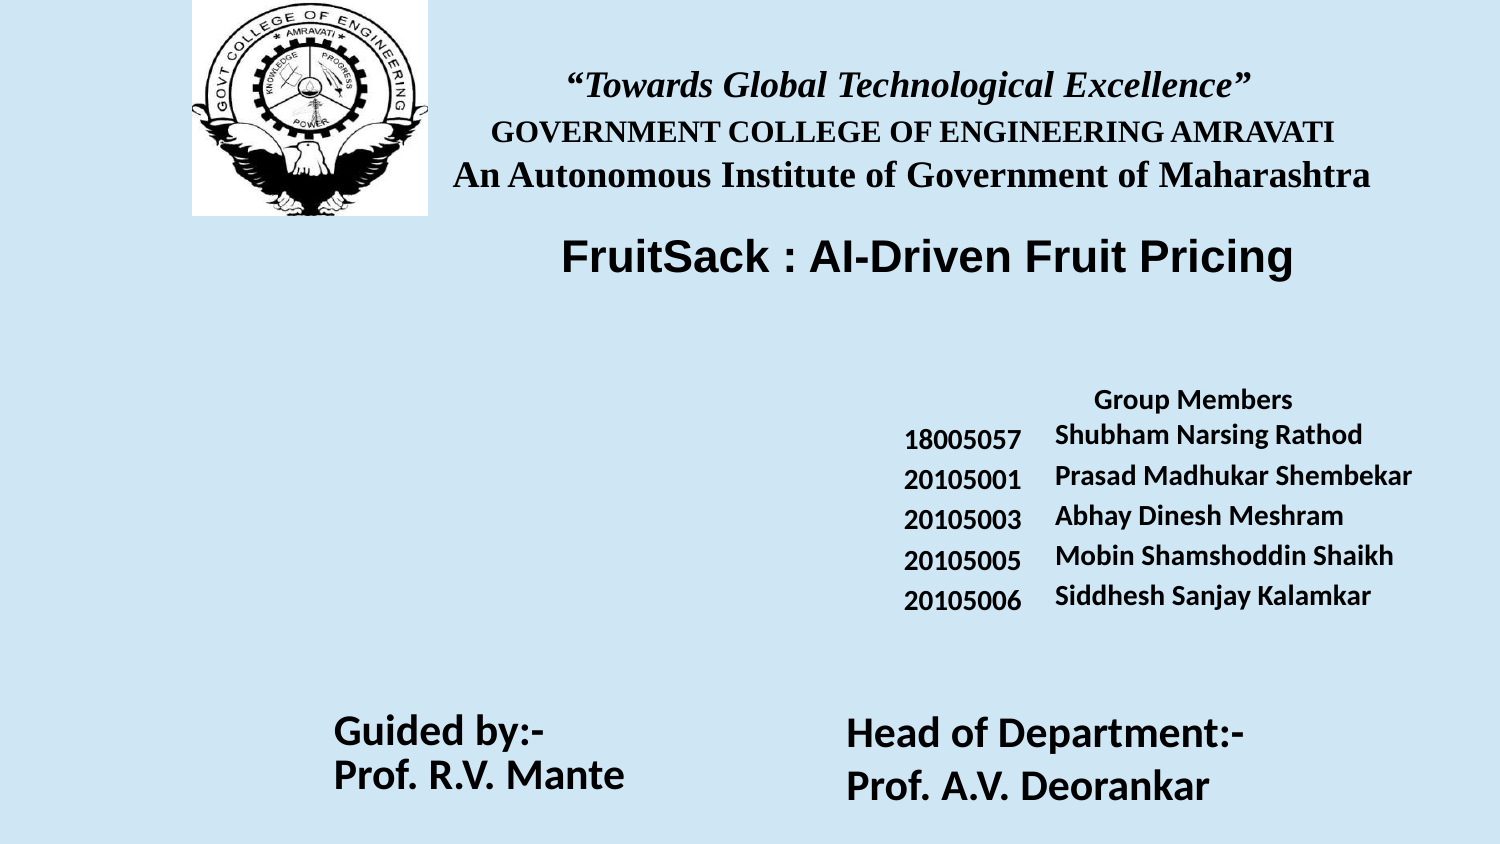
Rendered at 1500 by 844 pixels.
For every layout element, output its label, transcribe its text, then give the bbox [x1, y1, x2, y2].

picture [192, 0, 428, 216]
table_cell 20105001 [881, 463, 1044, 503]
table_cell Abhay Dinesh Meshram [1044, 503, 1500, 544]
text_box Head of Department:- Prof. A.V. Deorankar [831, 696, 1311, 817]
table_cell 20105005 [881, 544, 1044, 584]
table_cell Prasad Madhukar Shembekar [1044, 463, 1500, 503]
table_header Group Members [881, 383, 1500, 423]
table_cell 20105003 [881, 503, 1044, 544]
table_cell Shubham Narsing Rathod [1044, 423, 1500, 463]
text_box FruitSack : AI-Driven Fruit Pricing [355, 223, 1500, 343]
text_box Guided by:- Prof. R.V. Mante [318, 705, 641, 828]
table_cell 20105006 [881, 584, 1044, 624]
table_cell Mobin Shamshoddin Shaikh [1044, 544, 1500, 584]
list [65, 215, 1428, 828]
title “Towards Global Technological Excellence” GOVERNMENT COLLEGE OF ENGINEERING AMRAVATI An Autonomous Institute of Government of Maharashtra [428, 52, 1424, 172]
table_cell 18005057 [881, 423, 1044, 463]
table_cell Siddhesh Sanjay Kalamkar [1044, 584, 1500, 624]
